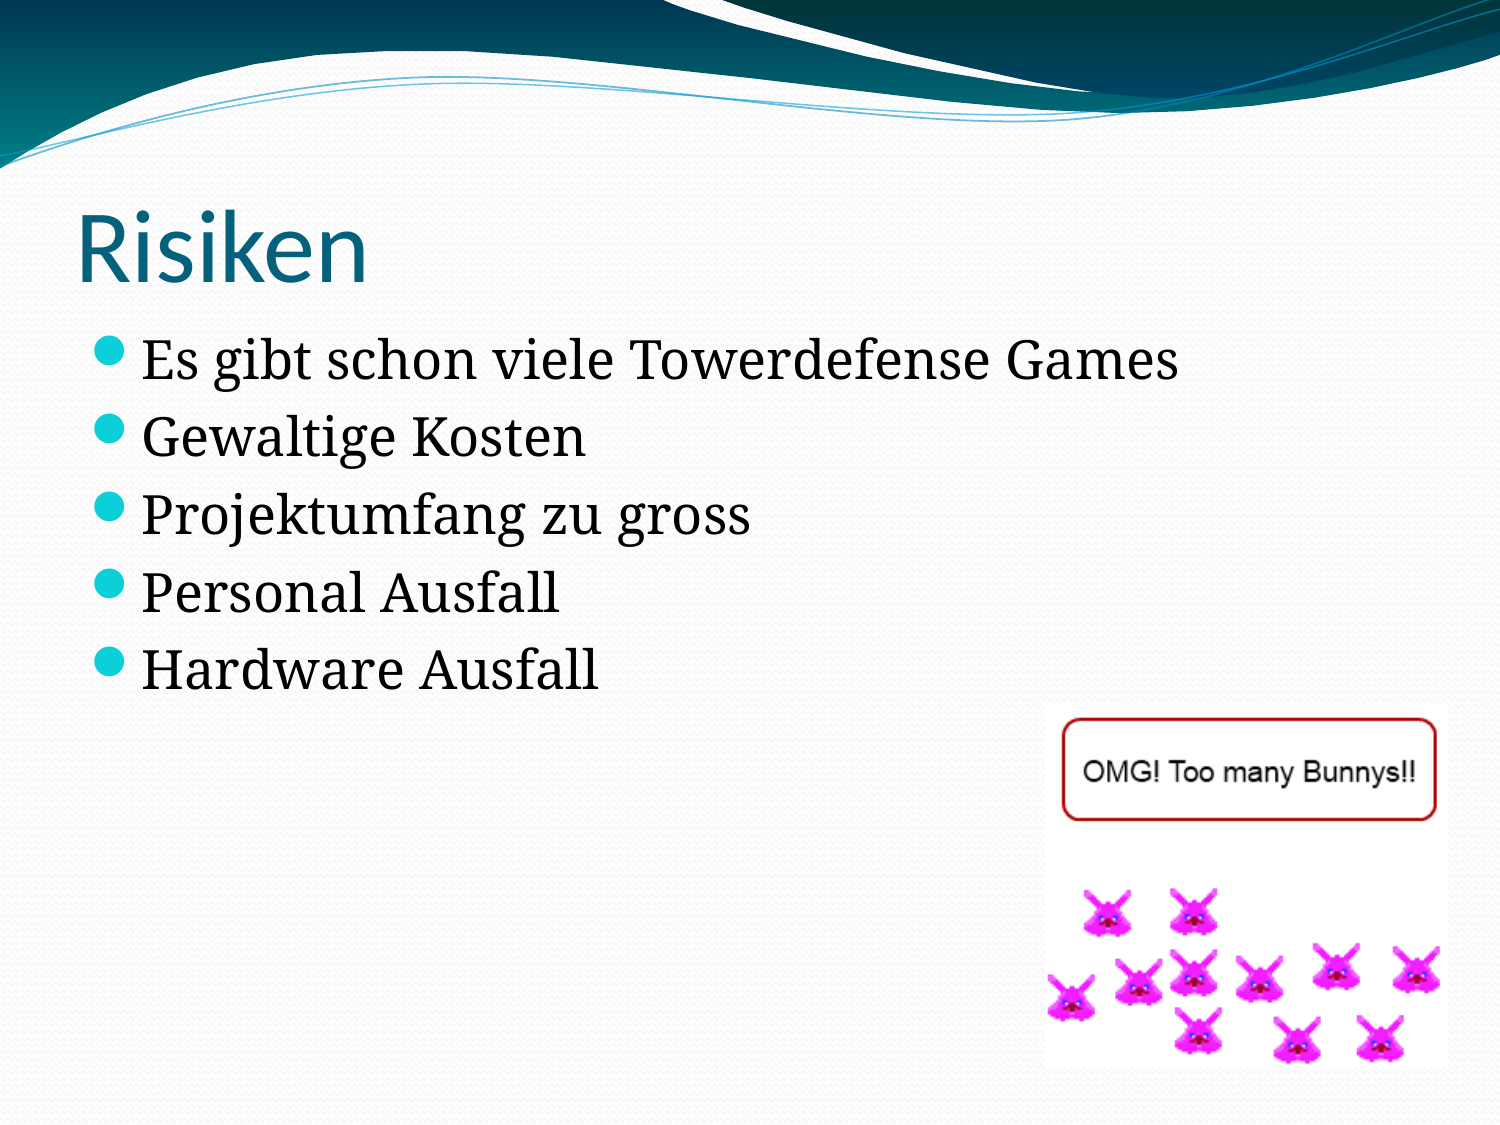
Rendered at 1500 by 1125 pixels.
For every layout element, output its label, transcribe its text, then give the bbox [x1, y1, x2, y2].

title Risiken [75, 115, 1426, 304]
picture [1045, 704, 1448, 1067]
list Es gibt schon viele Towerdefense Games Gewaltige Kosten Projektumfang zu gross Personal Ausfall Hardware Ausfall [75, 317, 1426, 1038]
